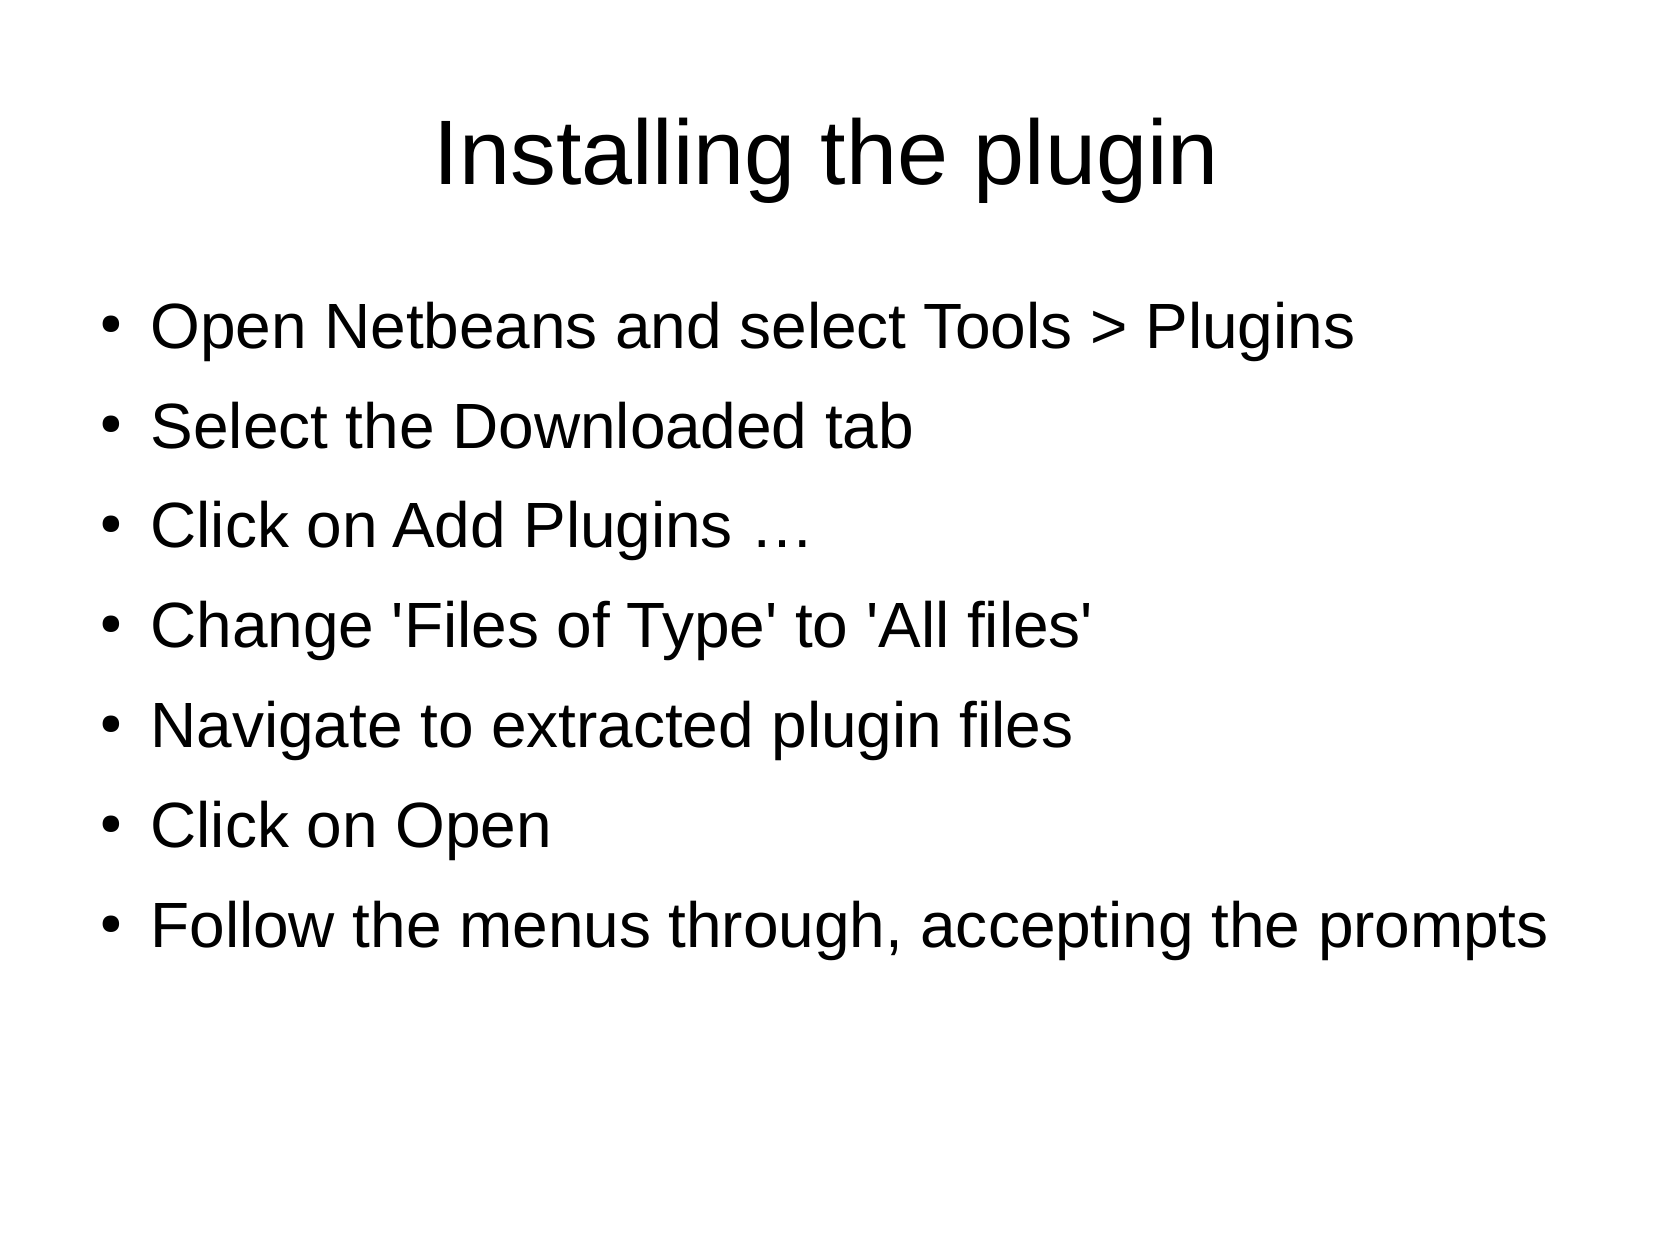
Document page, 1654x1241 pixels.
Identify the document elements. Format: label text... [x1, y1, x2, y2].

title Installing the plugin [82, 49, 1571, 257]
list Open Netbeans and select Tools > Plugins Select the Downloaded tab Click on Add Plugins … Change 'Files of Type' to 'All files' Navigate to extracted plugin files Click on Open Follow the menus through, accepting the prompts [82, 290, 1571, 1010]
